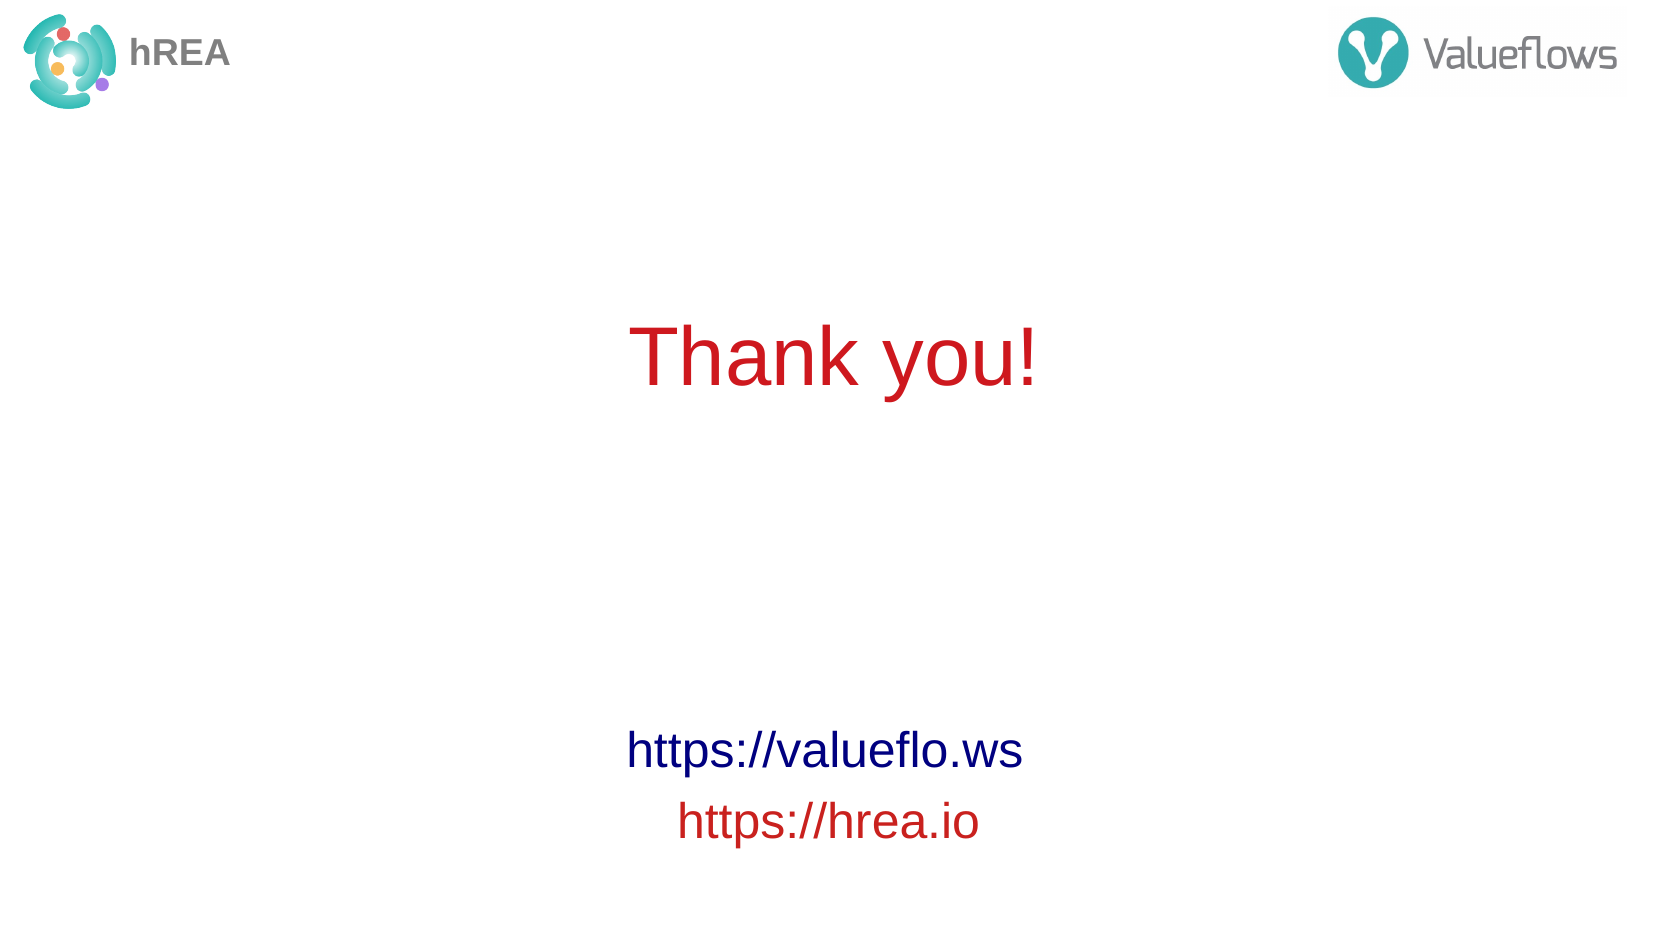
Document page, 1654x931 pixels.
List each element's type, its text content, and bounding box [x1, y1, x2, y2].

subtitle Thank you! [90, 185, 1579, 530]
picture [1328, 6, 1627, 97]
picture [21, 13, 116, 109]
text_box https://valueflo.ws [585, 714, 1066, 814]
text_box https://hrea.io [588, 786, 1069, 886]
text_box hREA [114, 24, 250, 81]
